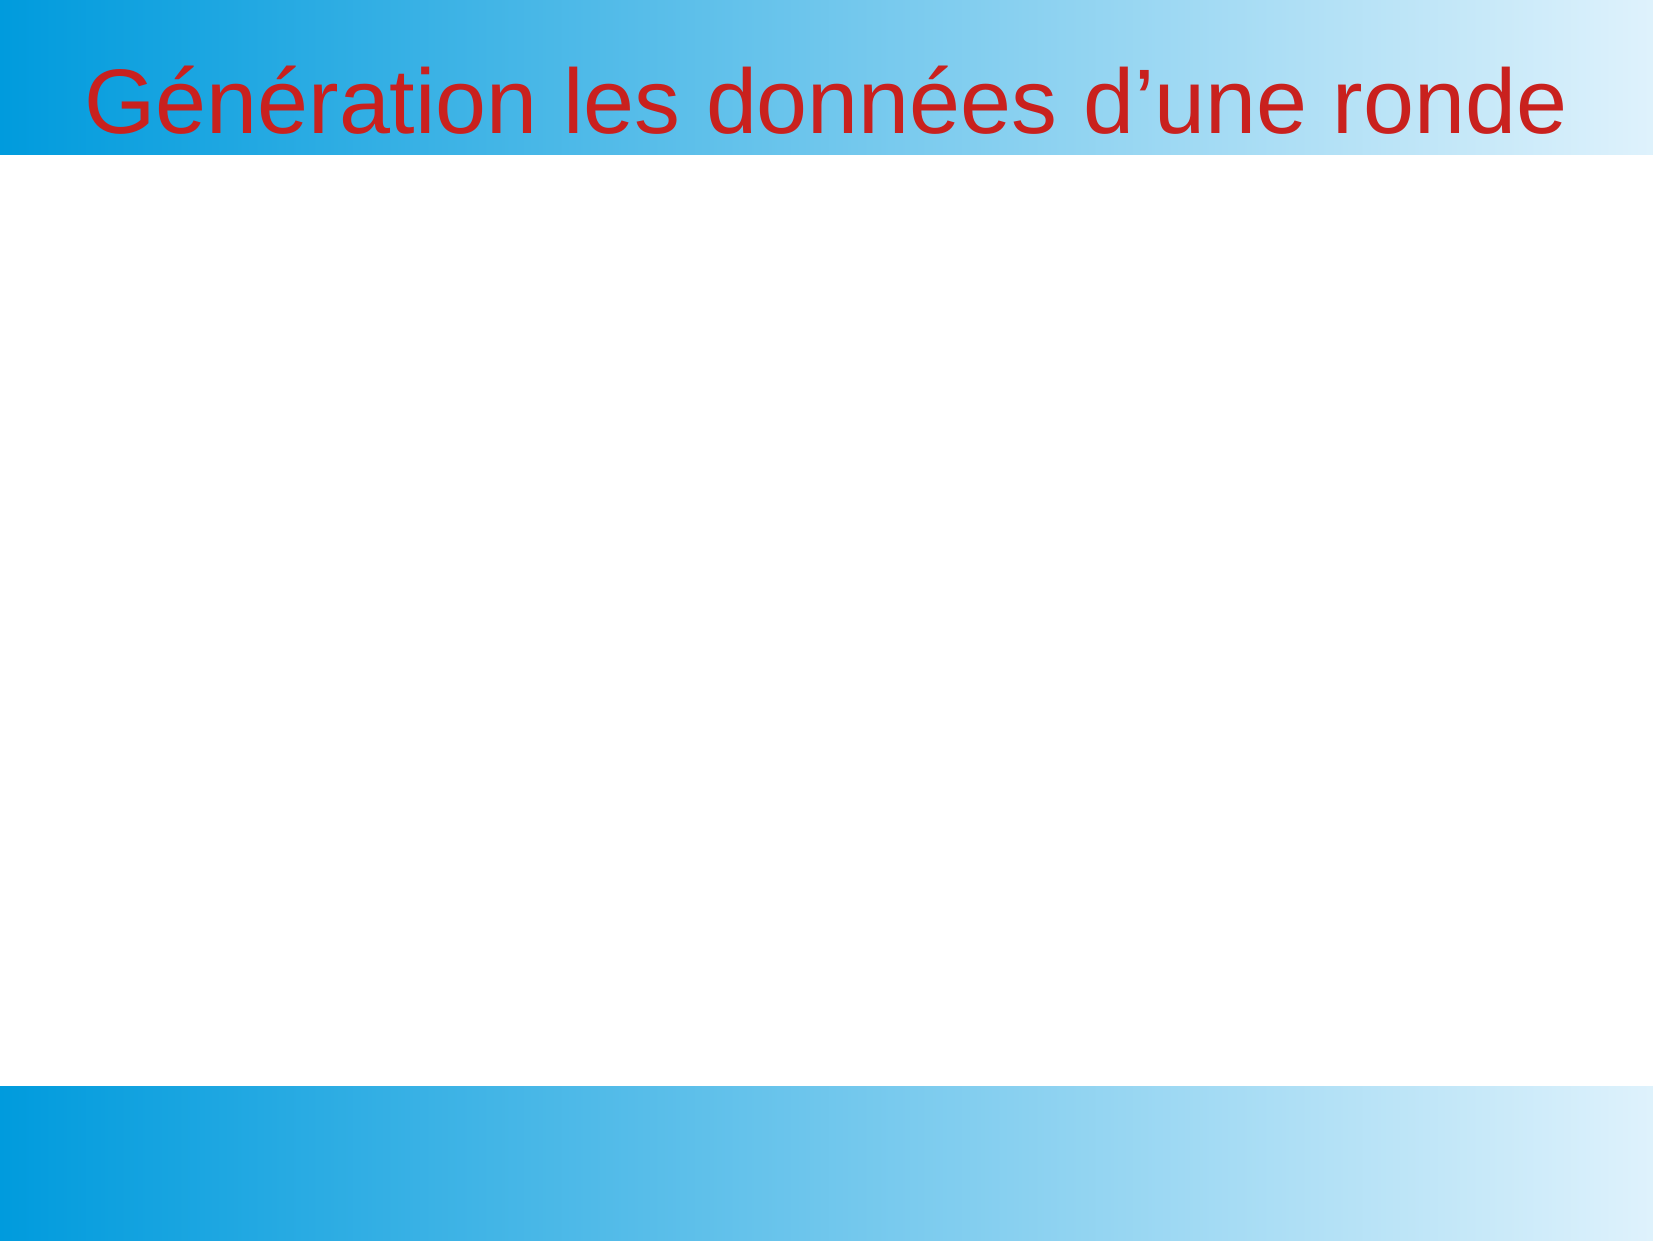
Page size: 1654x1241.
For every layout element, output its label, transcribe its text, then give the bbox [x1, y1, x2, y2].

title Génération les données d’une ronde [82, 49, 1571, 155]
